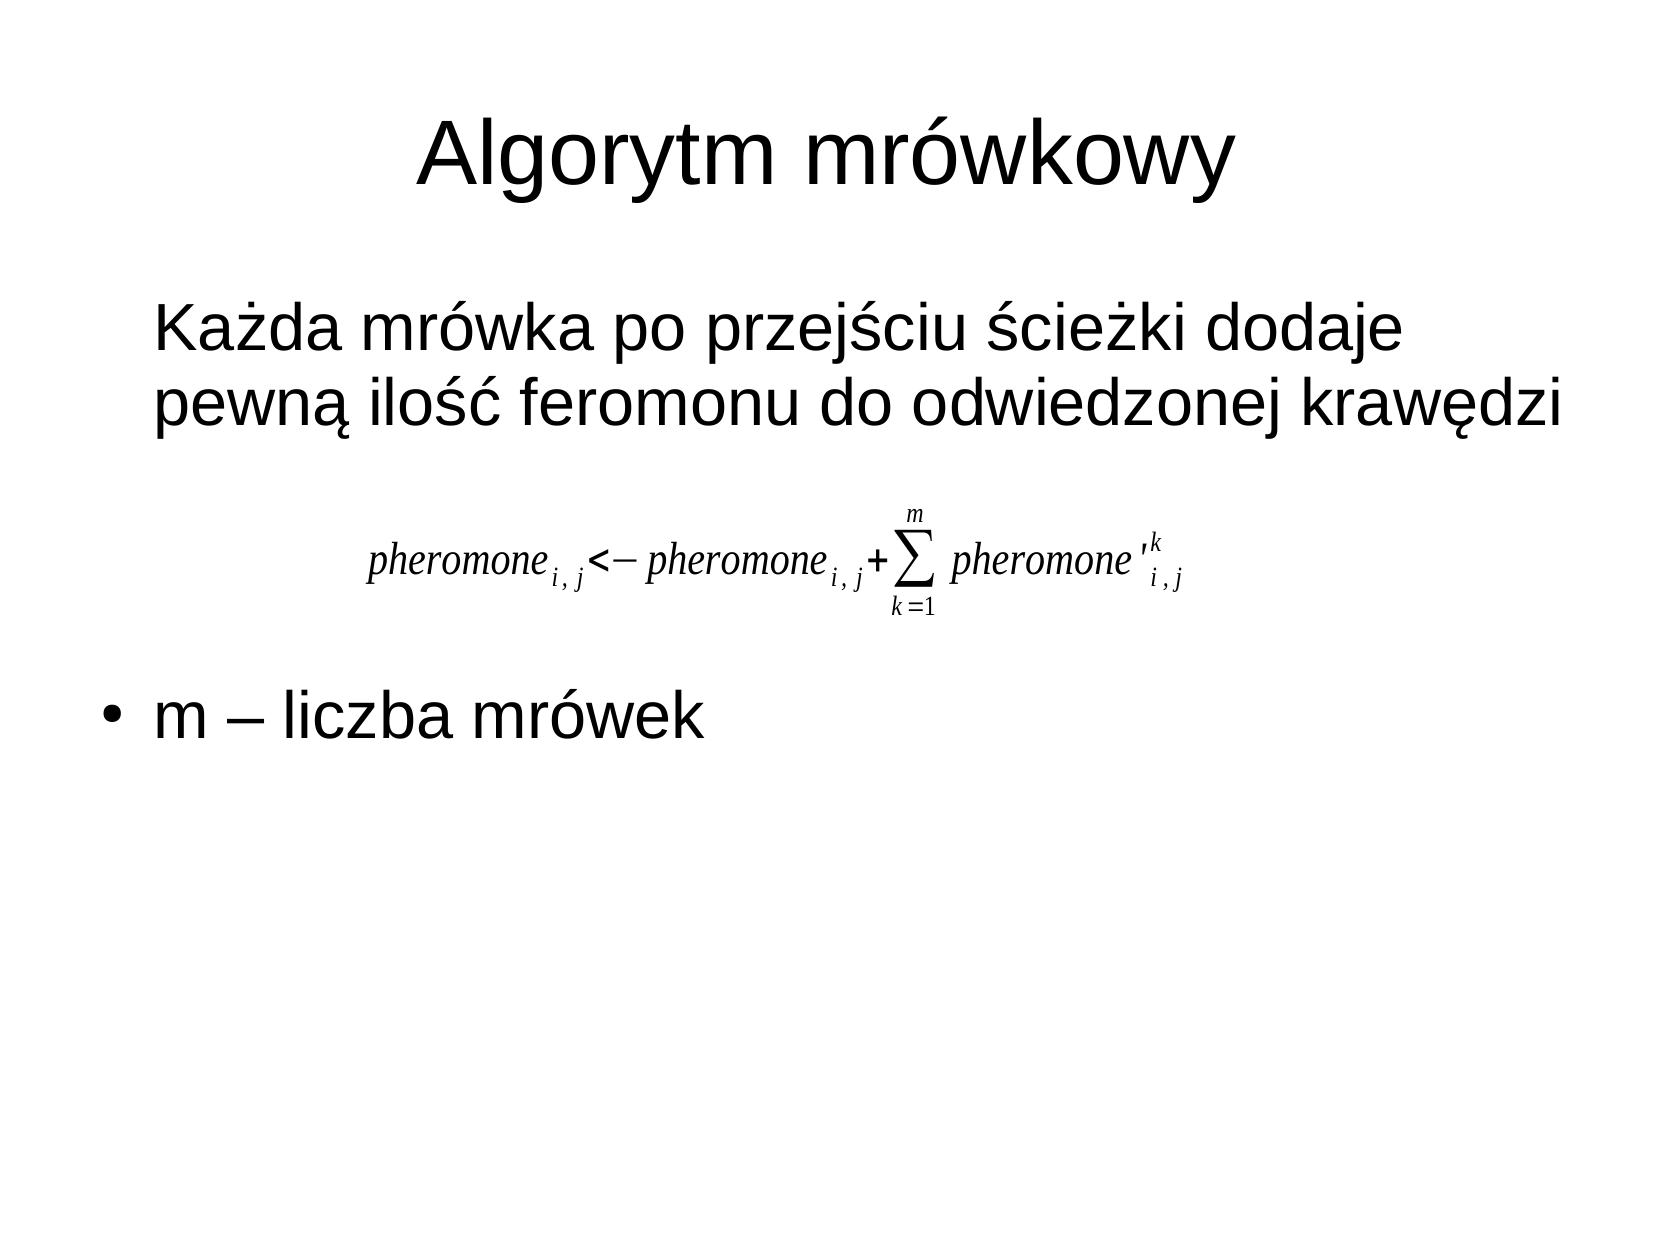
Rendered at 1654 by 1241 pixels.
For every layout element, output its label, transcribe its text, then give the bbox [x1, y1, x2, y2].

title Algorytm mrówkowy [82, 49, 1571, 257]
list Każda mrówka po przejściu ścieżki dodaje pewną ilość feromonu do odwiedzonej krawędzi m – liczba mrówek [82, 290, 1571, 1010]
chart [353, 496, 1193, 624]
